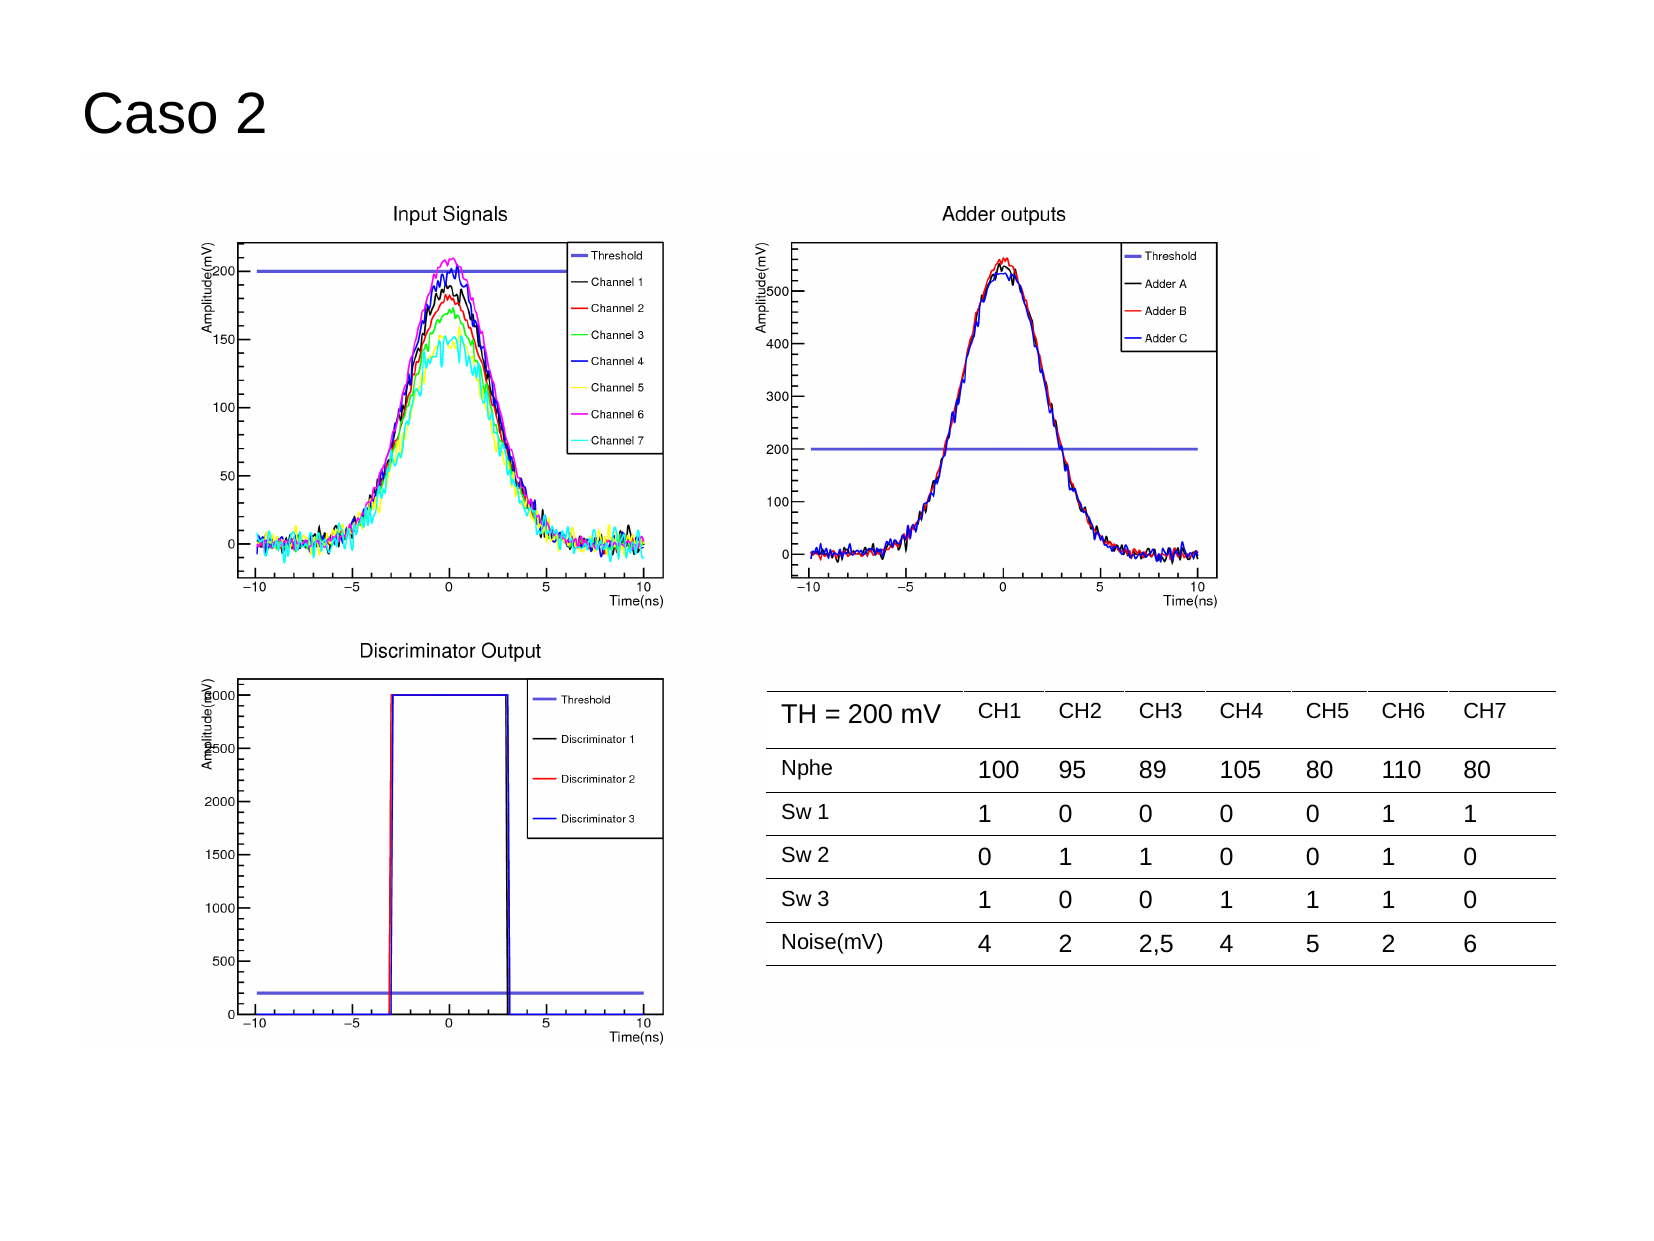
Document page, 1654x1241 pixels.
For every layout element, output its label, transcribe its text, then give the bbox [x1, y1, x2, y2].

table_header CH3 [1125, 692, 1205, 748]
table_header CH7 [1449, 692, 1556, 748]
table_cell 0 [1045, 879, 1124, 922]
table_cell 80 [1449, 749, 1556, 792]
picture [82, 152, 1320, 1049]
table_cell 2,5 [1125, 923, 1205, 965]
table_header CH6 [1368, 692, 1448, 748]
table_cell 0 [1292, 836, 1367, 878]
table_cell 0 [1206, 836, 1291, 878]
table_cell 1 [964, 879, 1044, 922]
table_cell 0 [1125, 793, 1205, 835]
table_cell 1 [1045, 836, 1124, 878]
table_cell 89 [1125, 749, 1205, 792]
table_cell 1 [964, 793, 1044, 835]
table_cell Sw 3 [767, 879, 963, 922]
table_cell 80 [1292, 749, 1367, 792]
table_cell Noise(mV) [767, 923, 963, 965]
table_cell 0 [964, 836, 1044, 878]
table_cell 1 [1449, 793, 1556, 835]
table_cell 0 [1449, 879, 1556, 922]
table_cell 1 [1206, 879, 1291, 922]
table_cell 100 [964, 749, 1044, 792]
table_cell 1 [1368, 793, 1448, 835]
table_cell 0 [1292, 793, 1367, 835]
table_cell 1 [1292, 879, 1367, 922]
table_cell Nphe [767, 749, 963, 792]
table_header CH1 [964, 692, 1044, 748]
table_header TH = 200 mV [767, 692, 963, 748]
table_cell 0 [1125, 879, 1205, 922]
table_cell 6 [1449, 923, 1556, 965]
table_cell 0 [1045, 793, 1124, 835]
table_cell 1 [1368, 836, 1448, 878]
table_header CH4 [1206, 692, 1291, 748]
table_cell 0 [1206, 793, 1291, 835]
table_cell 1 [1125, 836, 1205, 878]
table_cell 2 [1045, 923, 1124, 965]
table_cell 110 [1368, 749, 1448, 792]
table_cell 0 [1449, 836, 1556, 878]
table_header CH2 [1045, 692, 1124, 748]
table_cell 2 [1368, 923, 1448, 965]
table_cell Sw 1 [767, 793, 963, 835]
table_cell 1 [1368, 879, 1448, 922]
title Caso 2 [82, 51, 296, 152]
table_cell 4 [964, 923, 1044, 965]
table_cell 105 [1206, 749, 1291, 792]
table_header CH5 [1292, 692, 1367, 748]
table_cell 5 [1292, 923, 1367, 965]
table_cell 4 [1206, 923, 1291, 965]
table_cell 95 [1045, 749, 1124, 792]
table_cell Sw 2 [767, 836, 963, 878]
